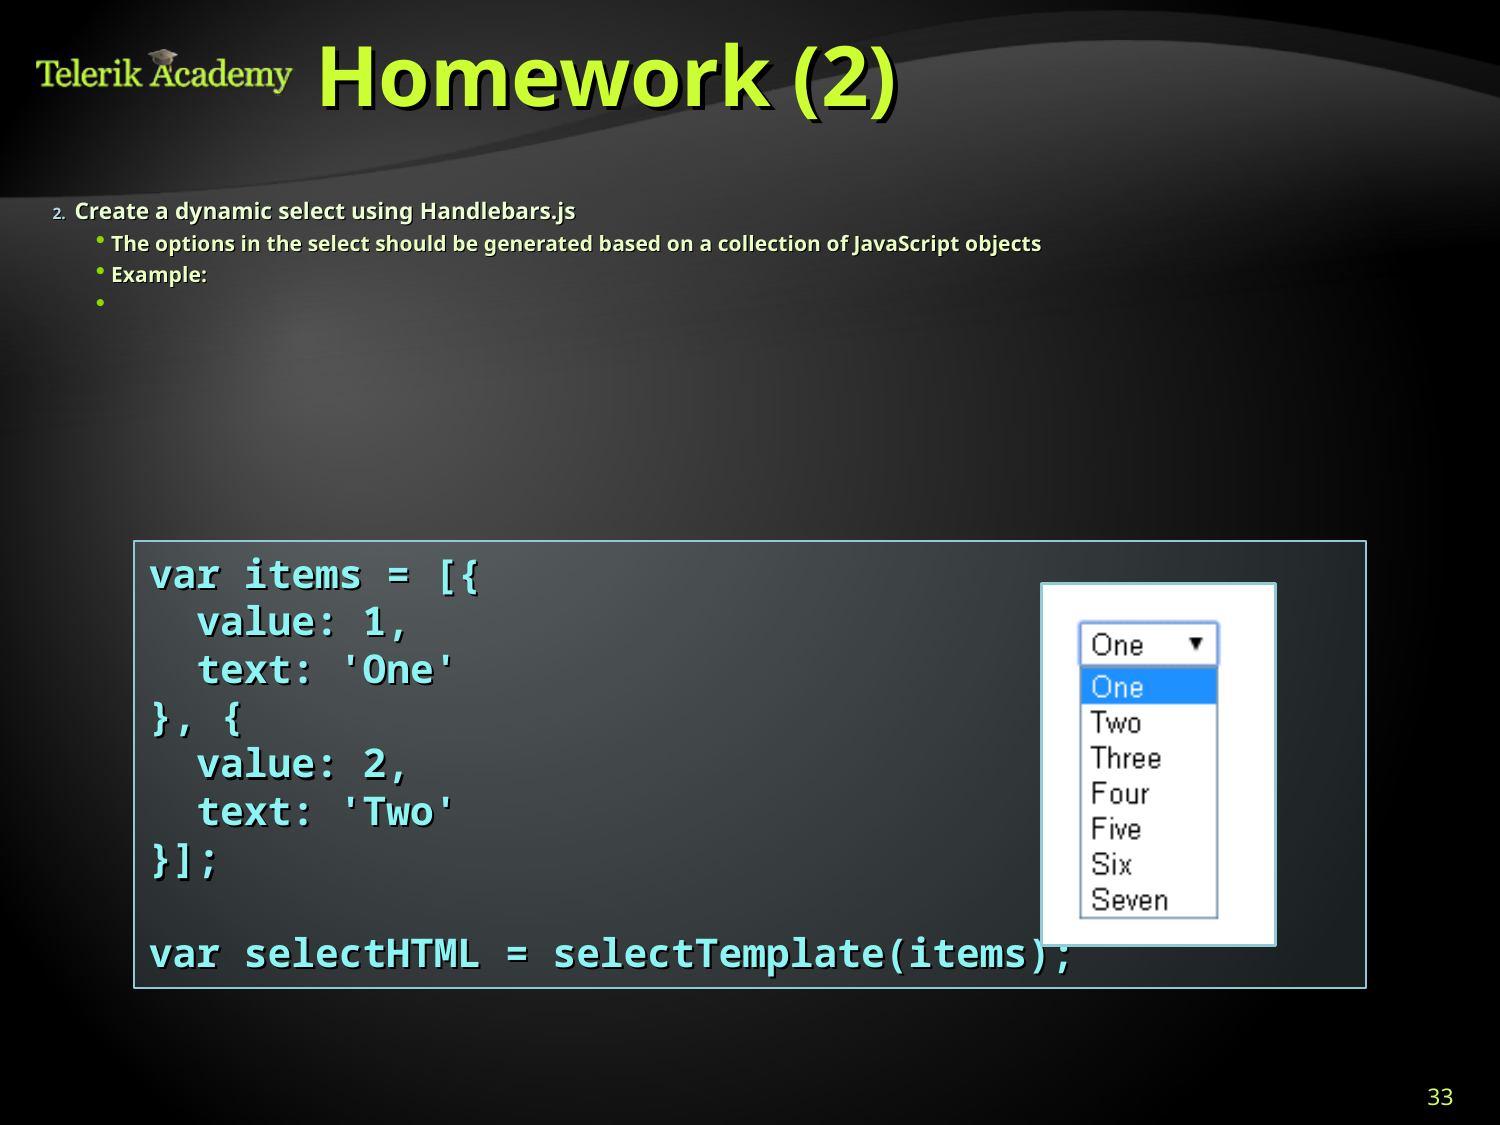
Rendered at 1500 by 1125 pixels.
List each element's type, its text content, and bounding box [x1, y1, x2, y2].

text_box var items = [{ value: 1, text: 'One' }, { value: 2, text: 'Two' }]; var selectHTML = selectTemplate(items); [133, 541, 1367, 988]
picture [1042, 585, 1275, 944]
text_box 33 [1412, 1074, 1488, 1113]
title Homework (2) [300, 12, 1463, 150]
list Create a dynamic select using Handlebars.js The options in the select should be generated based on a collection of JavaScript objects Example: [37, 187, 1463, 296]
